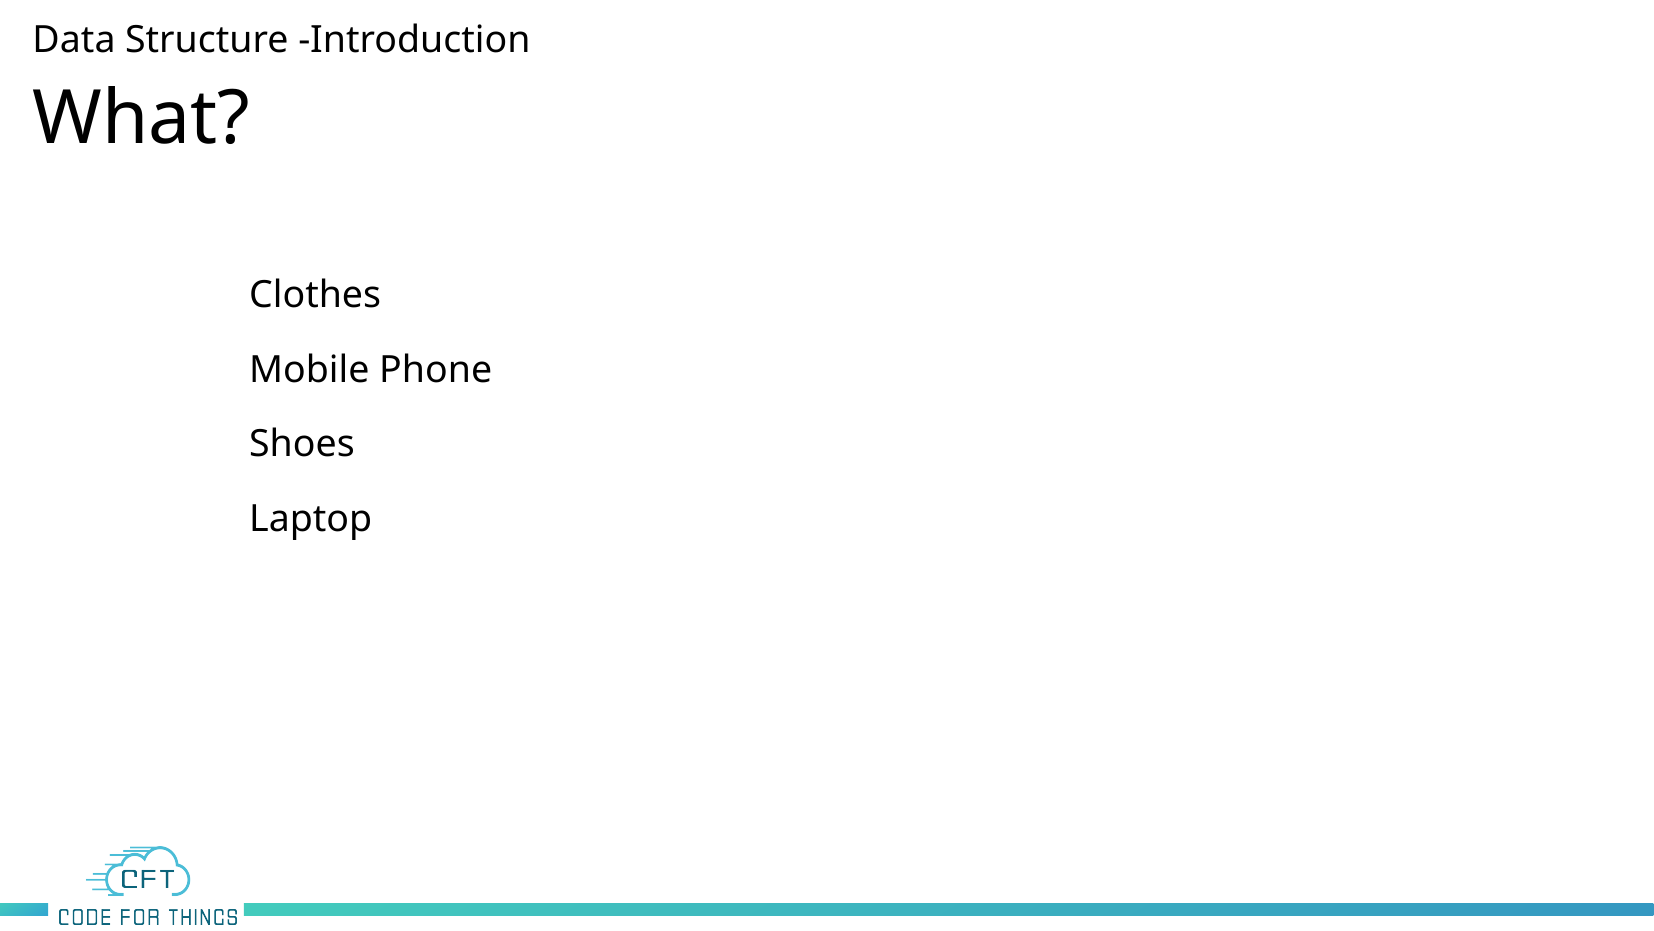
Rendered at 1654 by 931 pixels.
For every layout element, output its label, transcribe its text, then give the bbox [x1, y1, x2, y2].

text_box Clothes Mobile Phone Shoes Laptop [234, 259, 526, 521]
title Data Structure -Introduction What? [32, 12, 1184, 166]
picture [59, 846, 237, 925]
